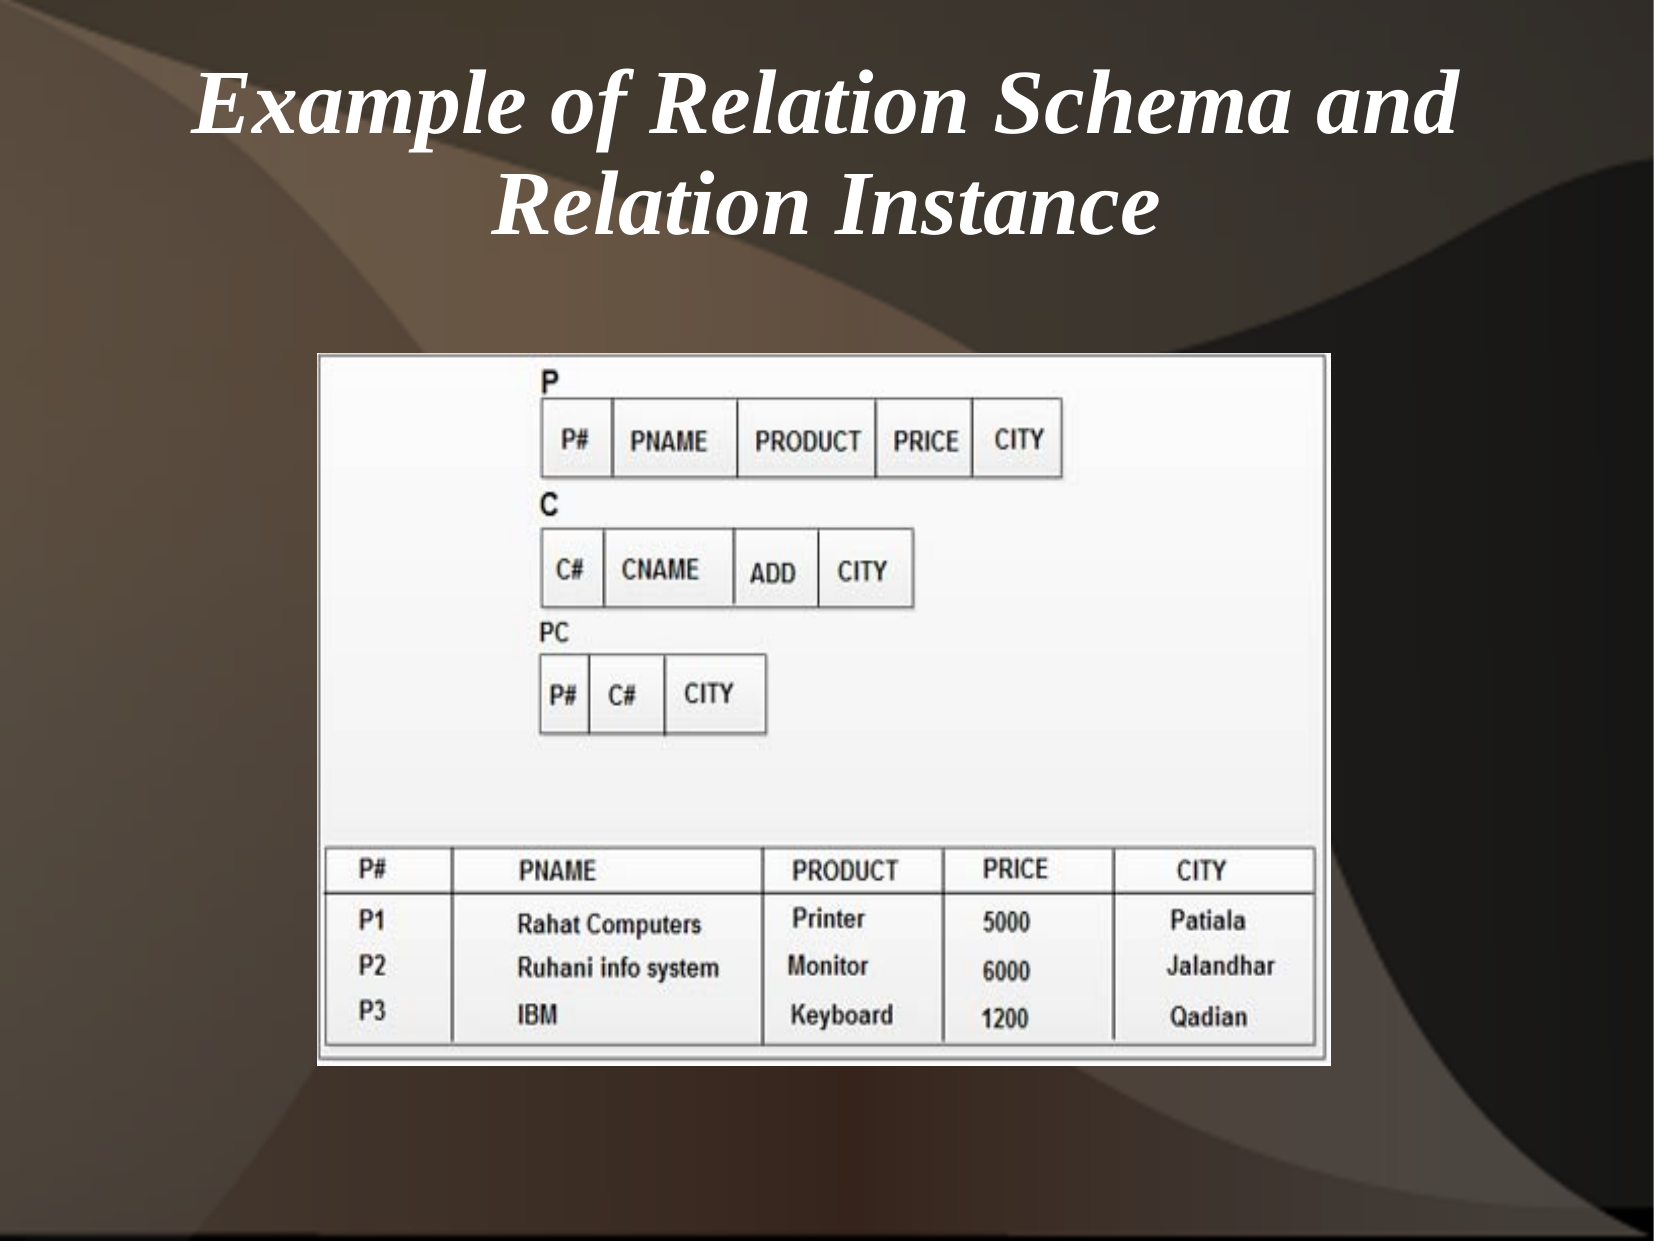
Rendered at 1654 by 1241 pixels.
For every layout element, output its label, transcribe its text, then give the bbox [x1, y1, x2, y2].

picture [0, 0, 1654, 1241]
title Example of Relation Schema and Relation Instance [82, 51, 1571, 255]
